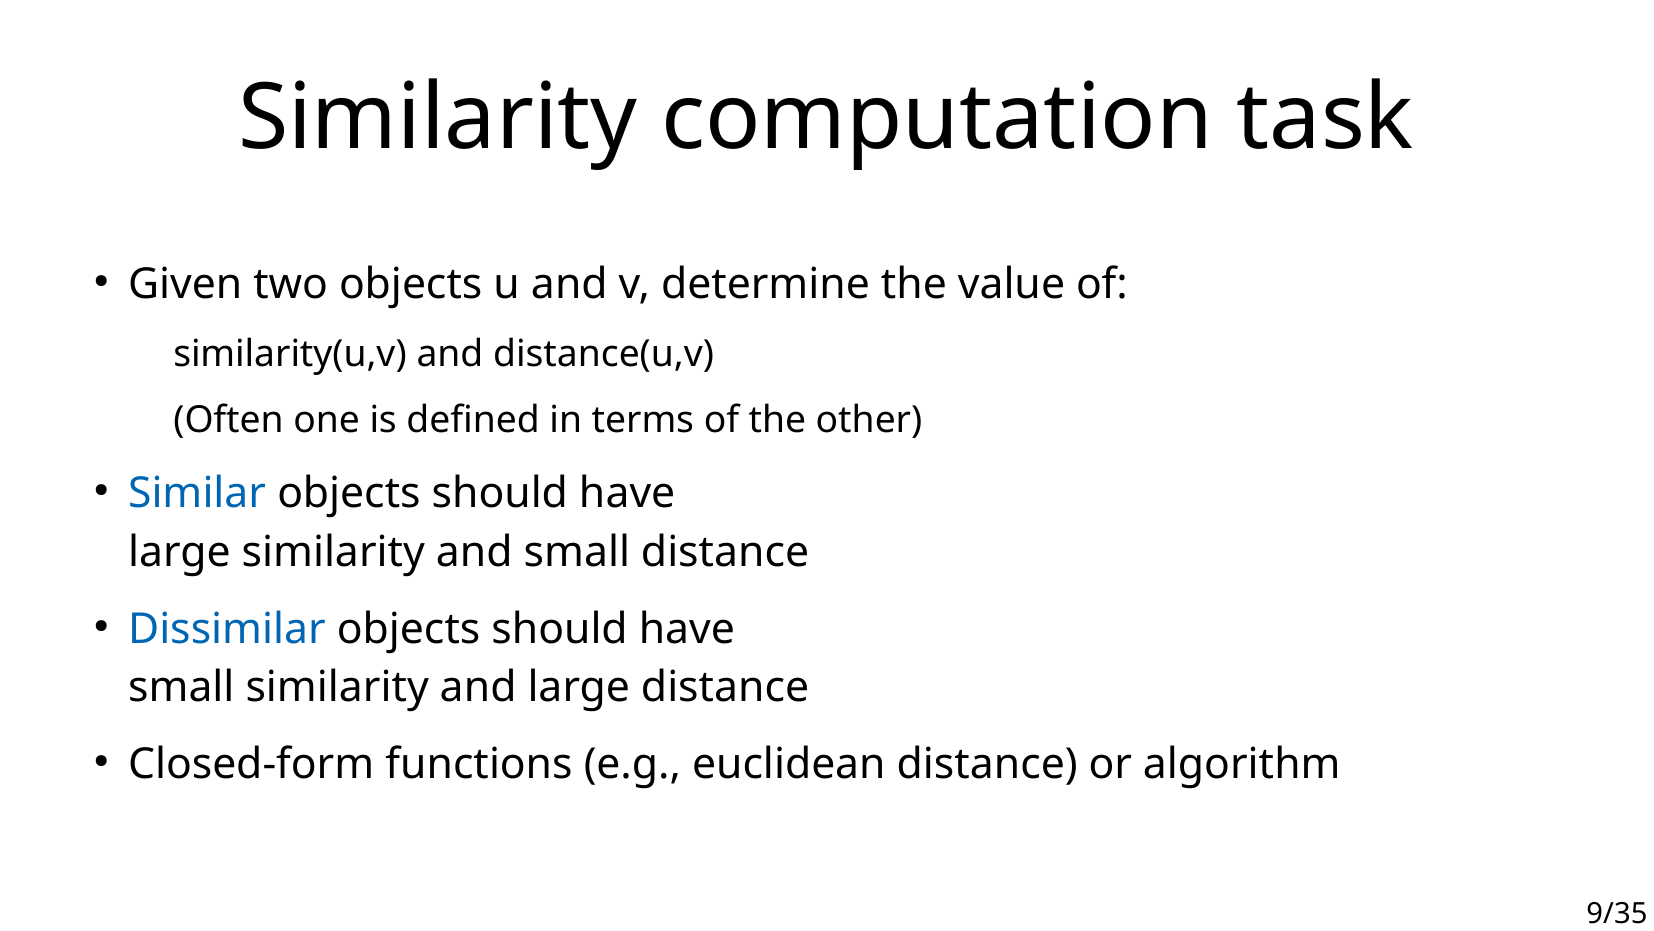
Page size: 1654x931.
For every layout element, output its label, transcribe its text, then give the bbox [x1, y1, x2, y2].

title Similarity computation task [82, 1, 1571, 226]
list Given two objects u and v, determine the value of: similarity(u,v) and distance(u,v) (Often one is defined in terms of the other) Similar objects should have large similarity and small distance Dissimilar objects should have small similarity and large distance Closed-form functions (e.g., euclidean distance) or algorithm [82, 253, 1571, 793]
